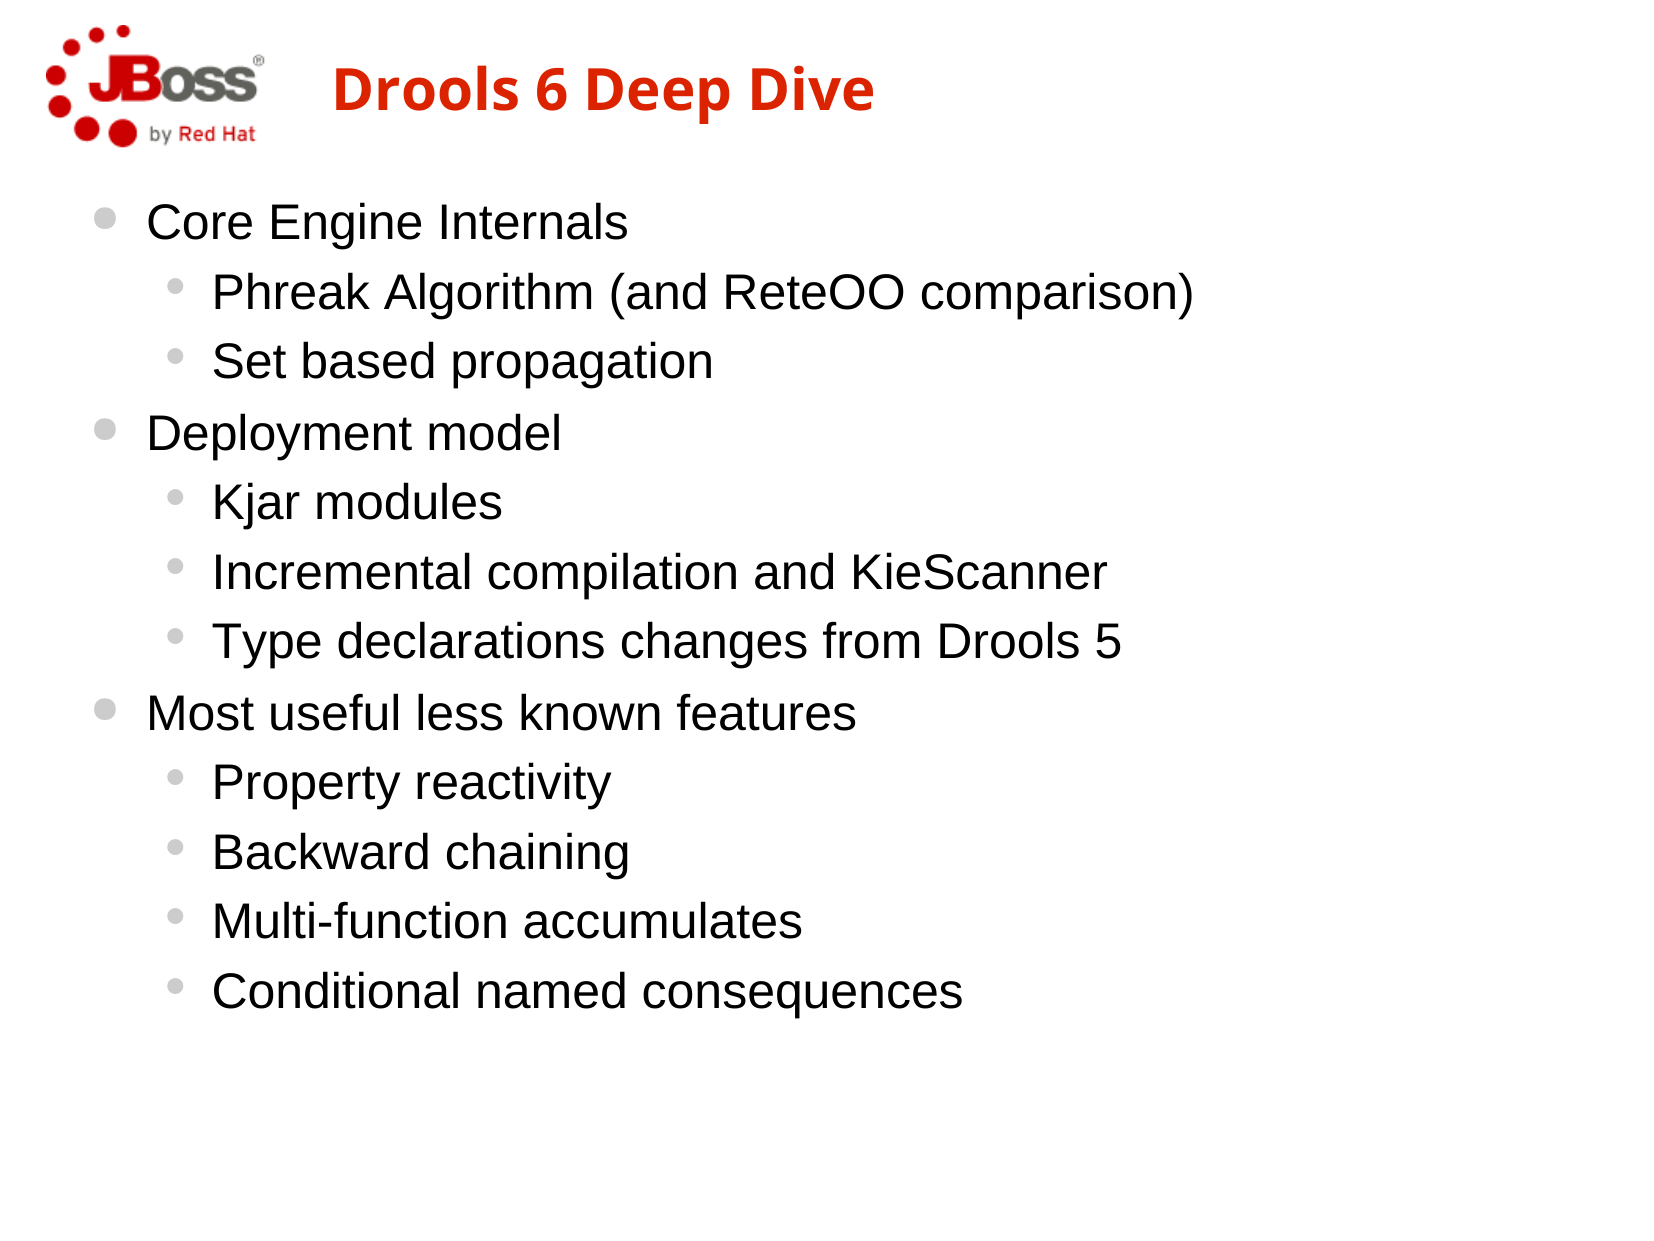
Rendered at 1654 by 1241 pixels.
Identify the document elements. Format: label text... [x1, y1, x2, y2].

title Drools 6 Deep Dive [331, 32, 1538, 151]
list Core Engine Internals Phreak Algorithm (and ReteOO comparison) Set based propagation Deployment model Kjar modules Incremental compilation and KieScanner Type declarations changes from Drools 5 Most useful less known features Property reactivity Backward chaining Multi-function accumulates Conditional named consequences [75, 187, 1498, 1126]
picture [46, 25, 266, 149]
